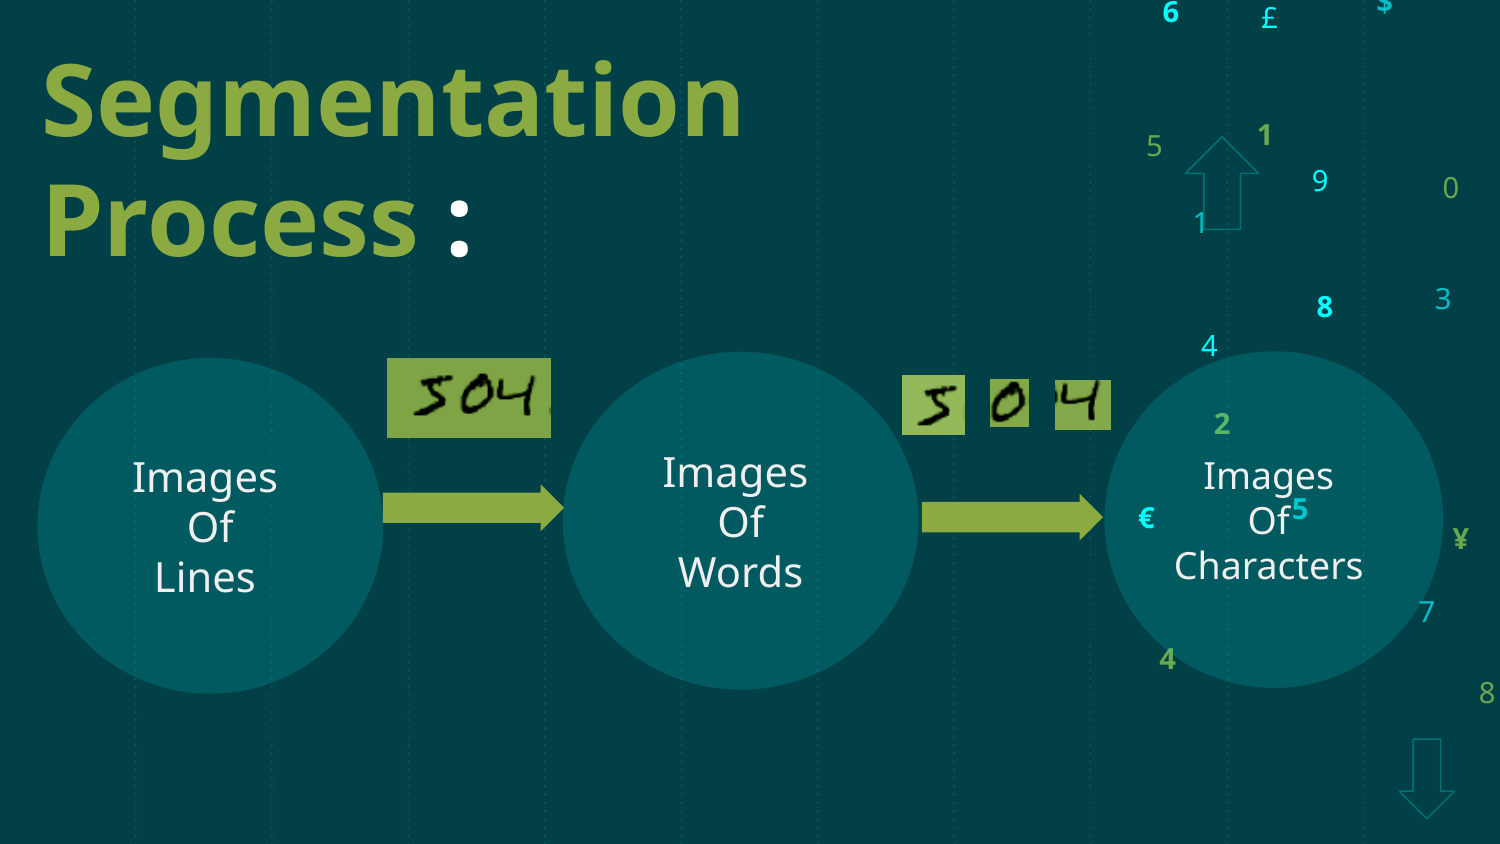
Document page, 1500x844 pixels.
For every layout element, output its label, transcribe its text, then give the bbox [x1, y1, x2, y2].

picture [387, 358, 551, 438]
text_box [921, 493, 1104, 541]
title Segmentation Process : [26, 0, 1500, 292]
text_box Images Of Words [562, 351, 919, 690]
text_box Images Of Characters [1104, 351, 1444, 688]
picture [990, 379, 1029, 427]
text_box [382, 484, 565, 532]
text_box Images Of Lines [37, 357, 384, 694]
picture [902, 375, 965, 435]
picture [1055, 380, 1111, 430]
